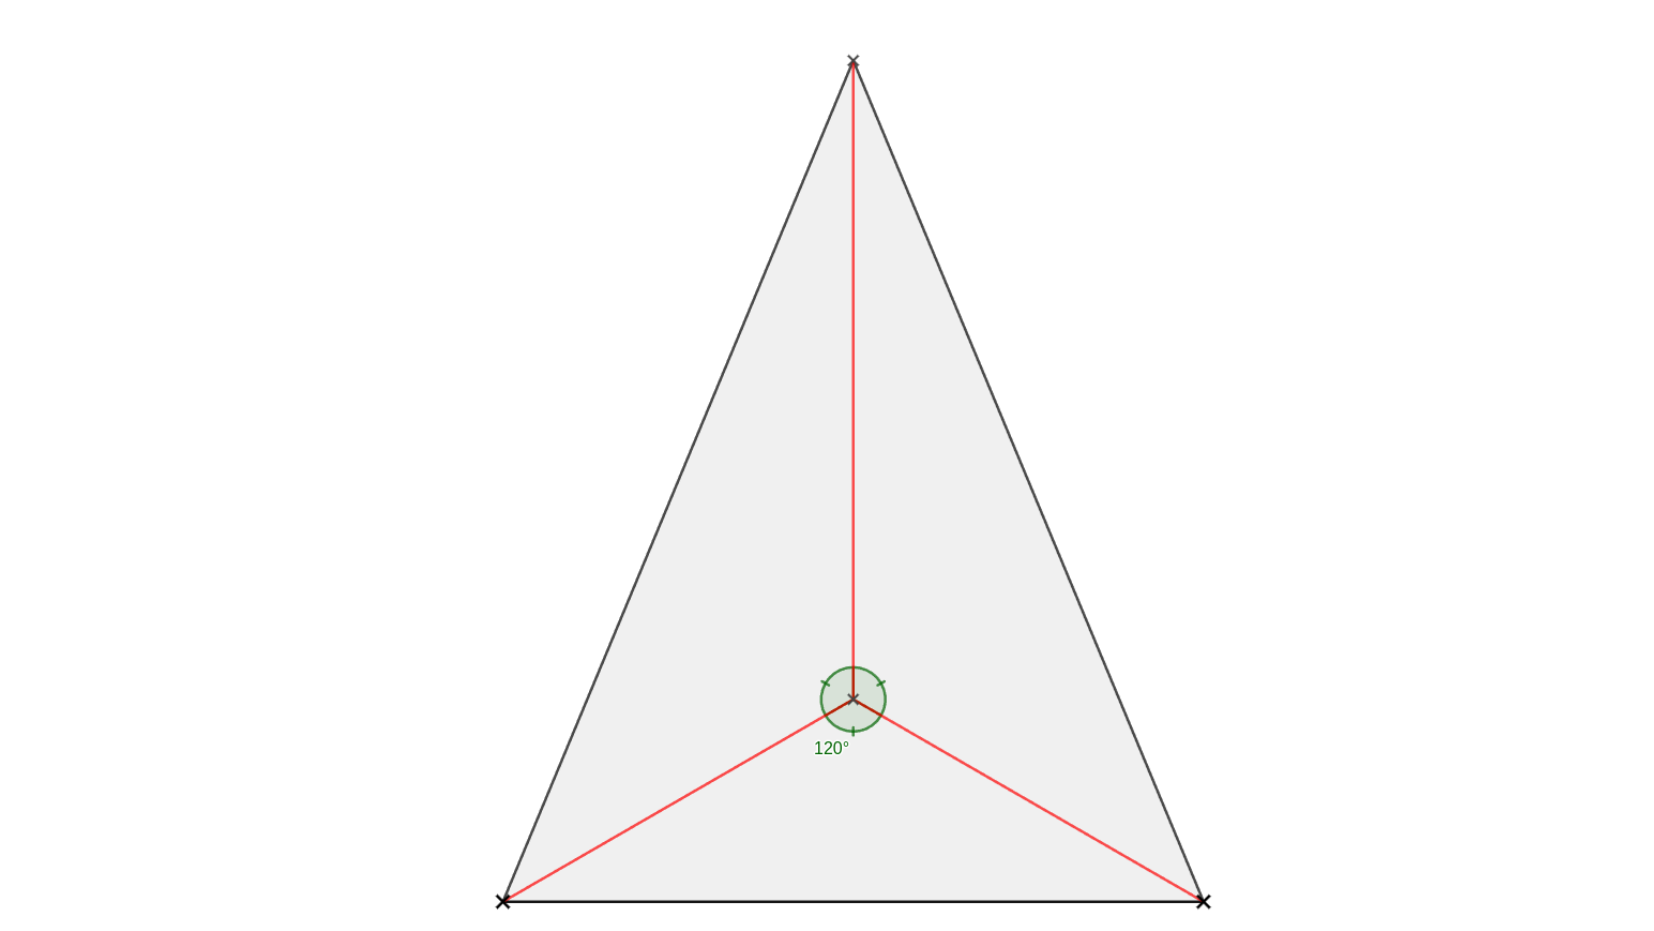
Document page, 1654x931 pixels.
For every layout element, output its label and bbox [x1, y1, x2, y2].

picture [467, 0, 1238, 931]
